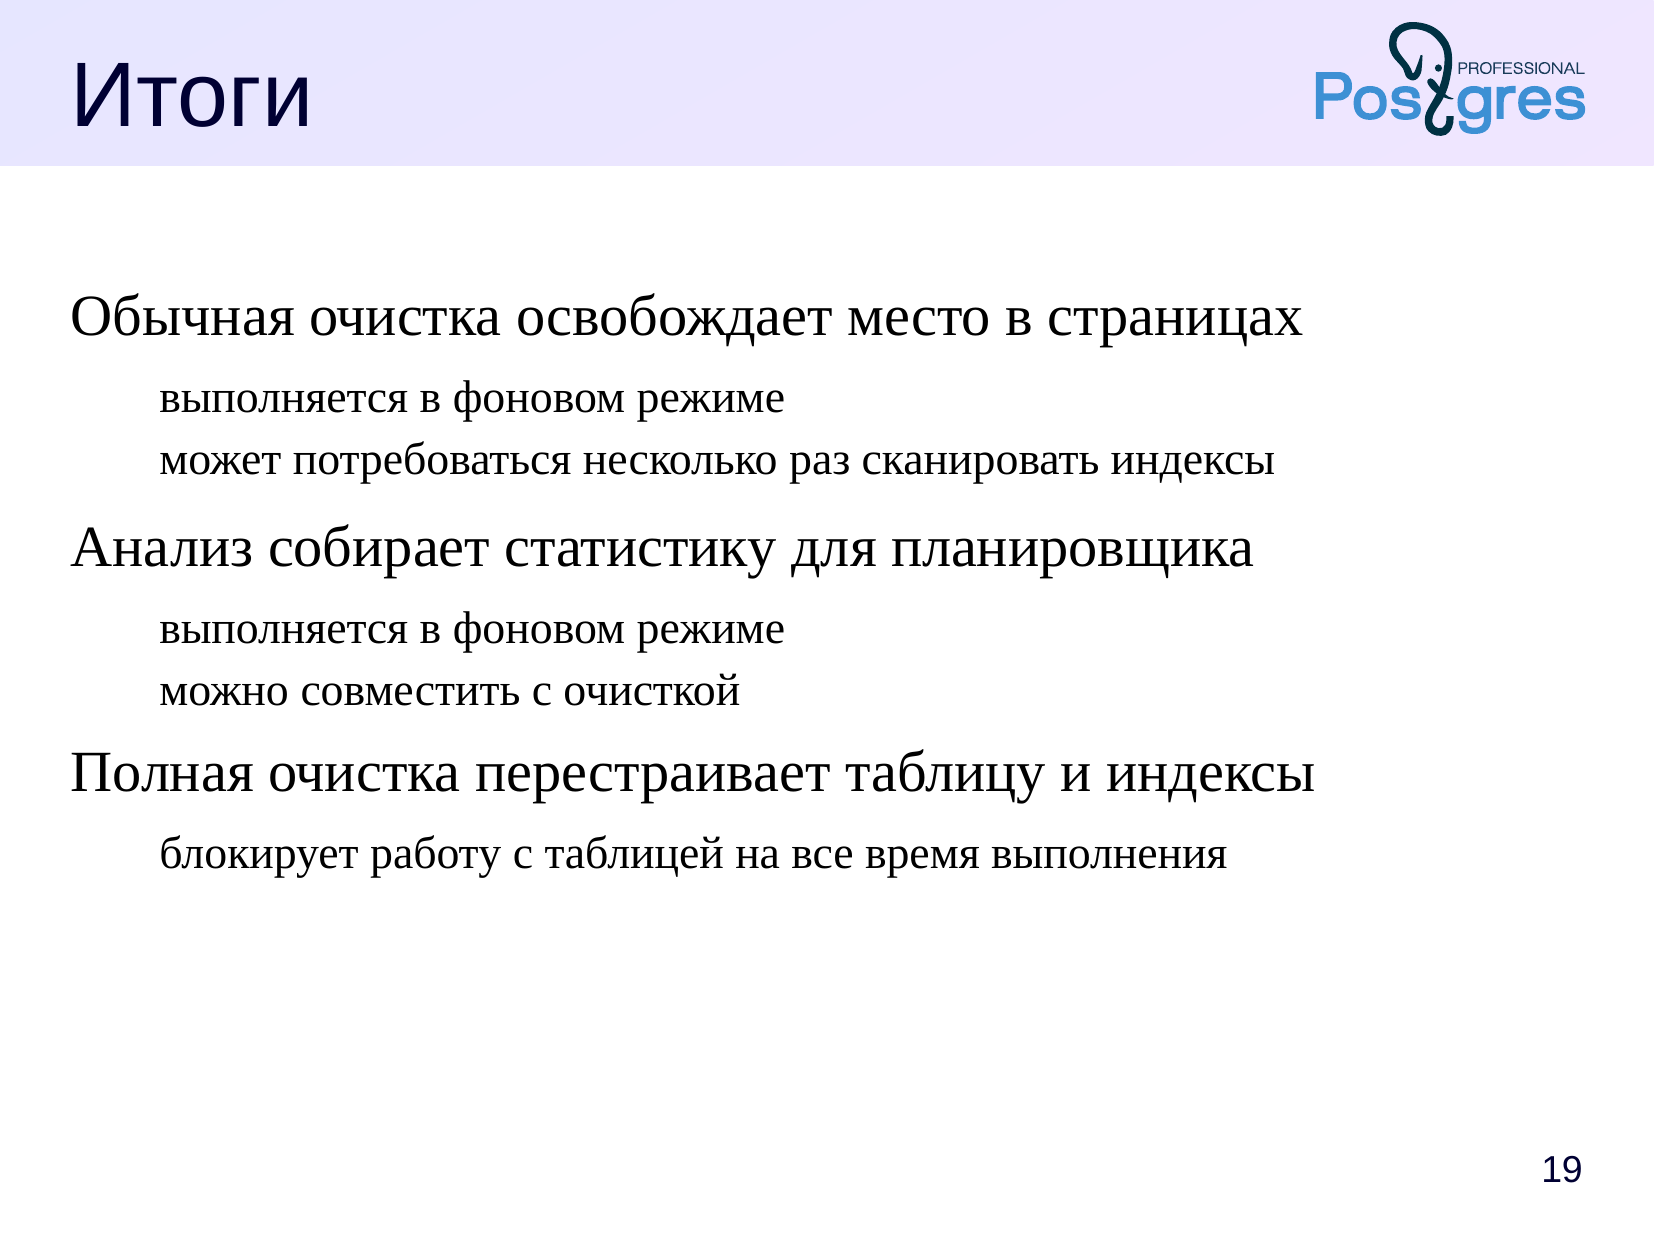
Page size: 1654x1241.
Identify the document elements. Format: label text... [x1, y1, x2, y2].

title Итоги [70, 43, 1241, 147]
list Обычная очистка освобождает место в страницах выполняется в фоновом режиме может потребоваться несколько раз сканировать индексы Анализ собирает статистику для планировщика выполняется в фоновом режиме можно совместить с очисткой Полная очистка перестраивает таблицу и индексы блокирует работу с таблицей на все время выполнения [70, 283, 1583, 1134]
